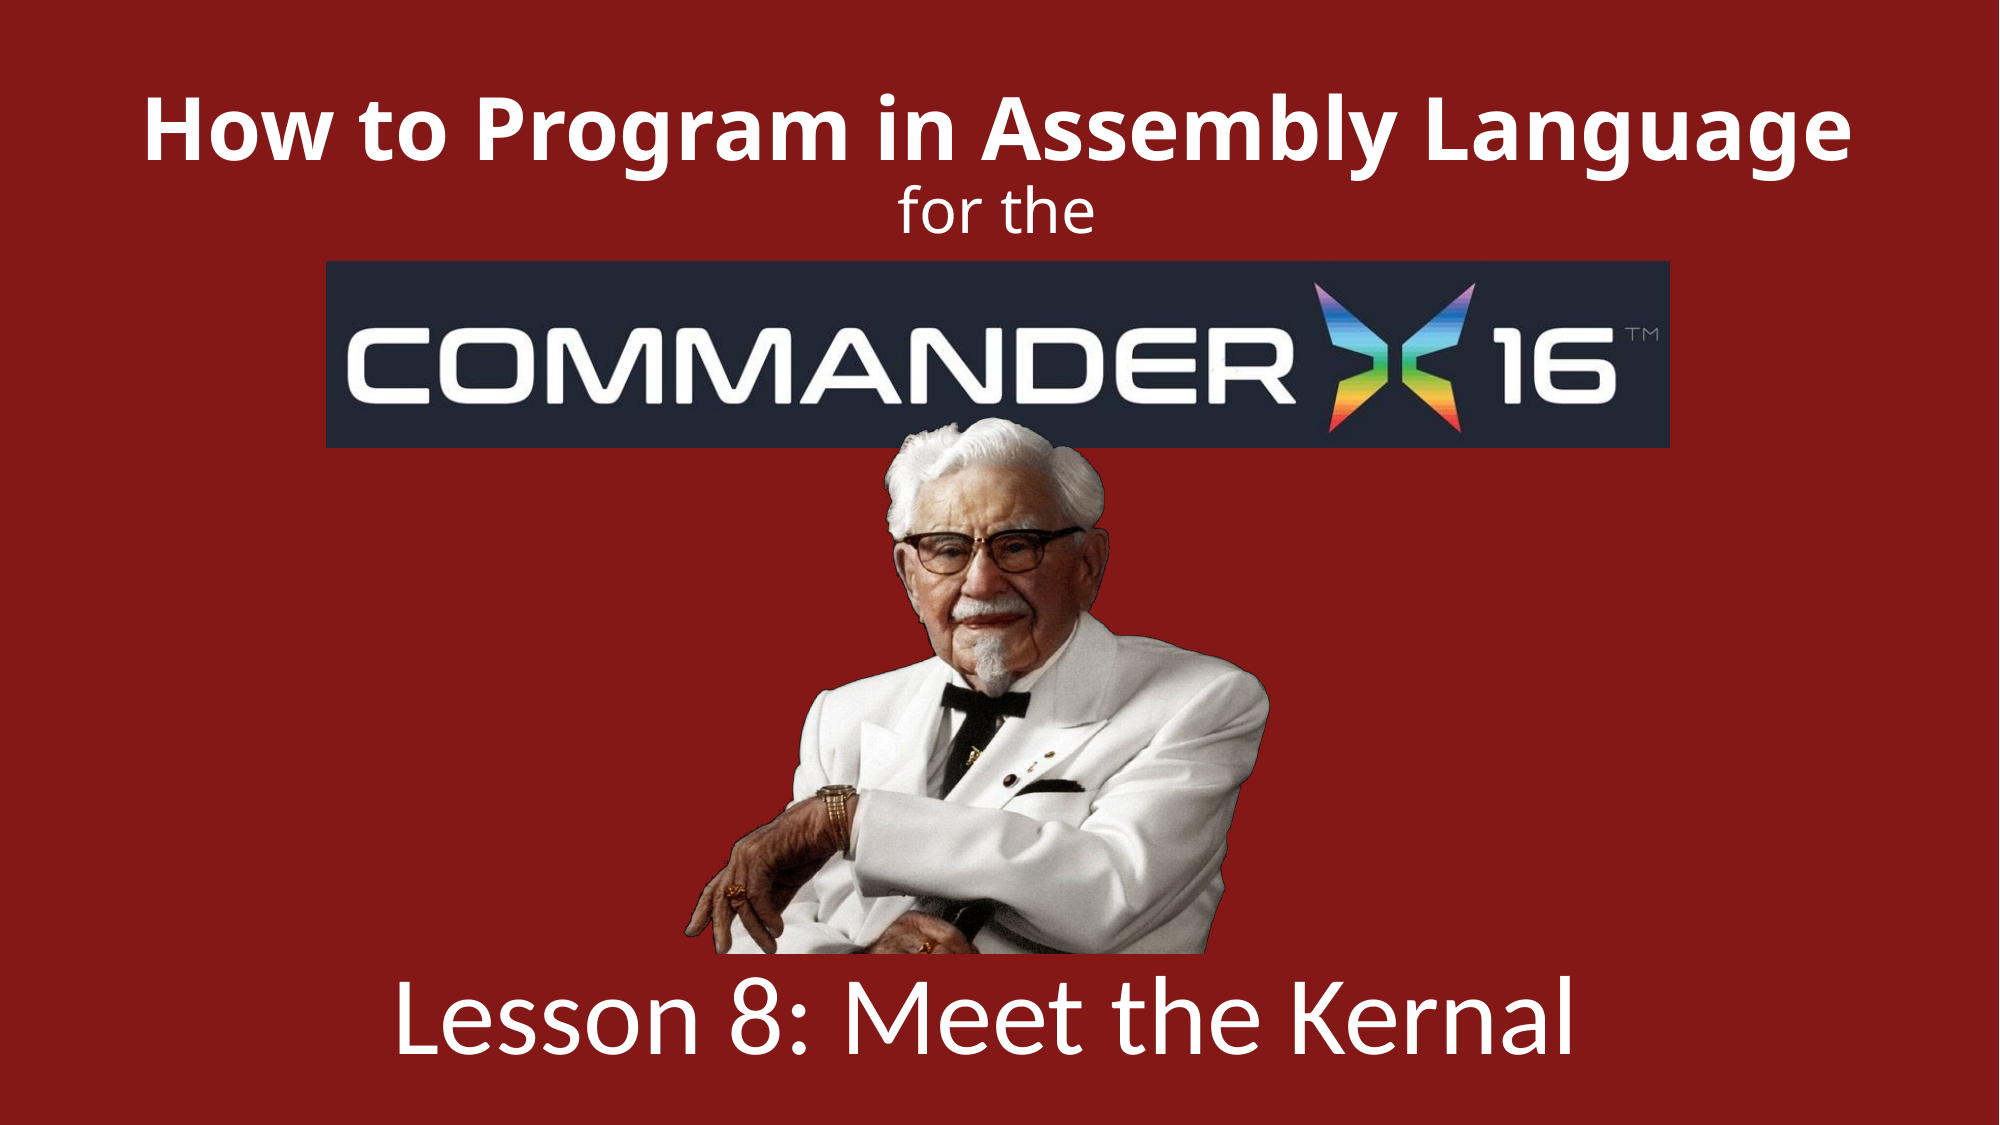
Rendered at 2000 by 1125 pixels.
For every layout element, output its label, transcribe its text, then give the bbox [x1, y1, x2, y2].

subtitle Lesson 8: Meet the Kernal [48, 949, 1924, 1076]
picture [326, 261, 1670, 954]
title How to Program in Assembly Language for the [60, 22, 1935, 255]
